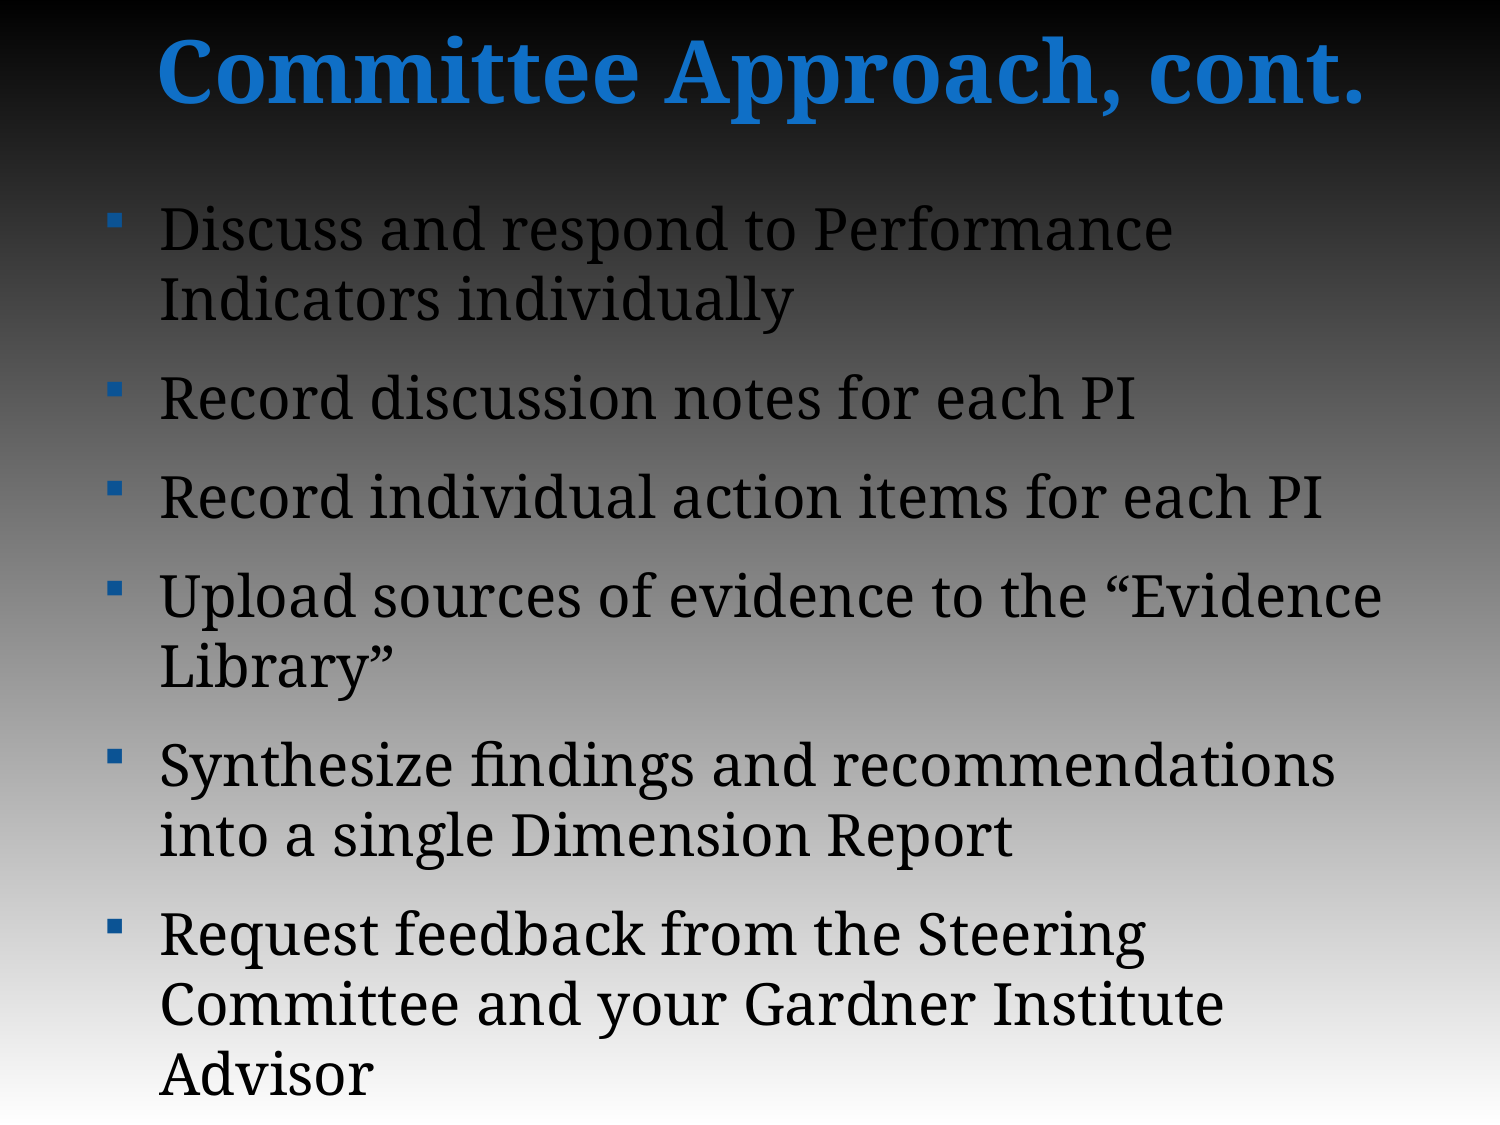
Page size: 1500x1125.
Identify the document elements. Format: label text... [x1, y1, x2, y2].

text_box Discuss and respond to Performance Indicators individually Record discussion notes for each PI Record individual action items for each PI Upload sources of evidence to the “Evidence Library” Synthesize findings and recommendations into a single Dimension Report Request feedback from the Steering Committee and your Gardner Institute Advisor [88, 184, 1436, 1102]
text_box Committee Approach, cont. [112, 0, 1412, 138]
